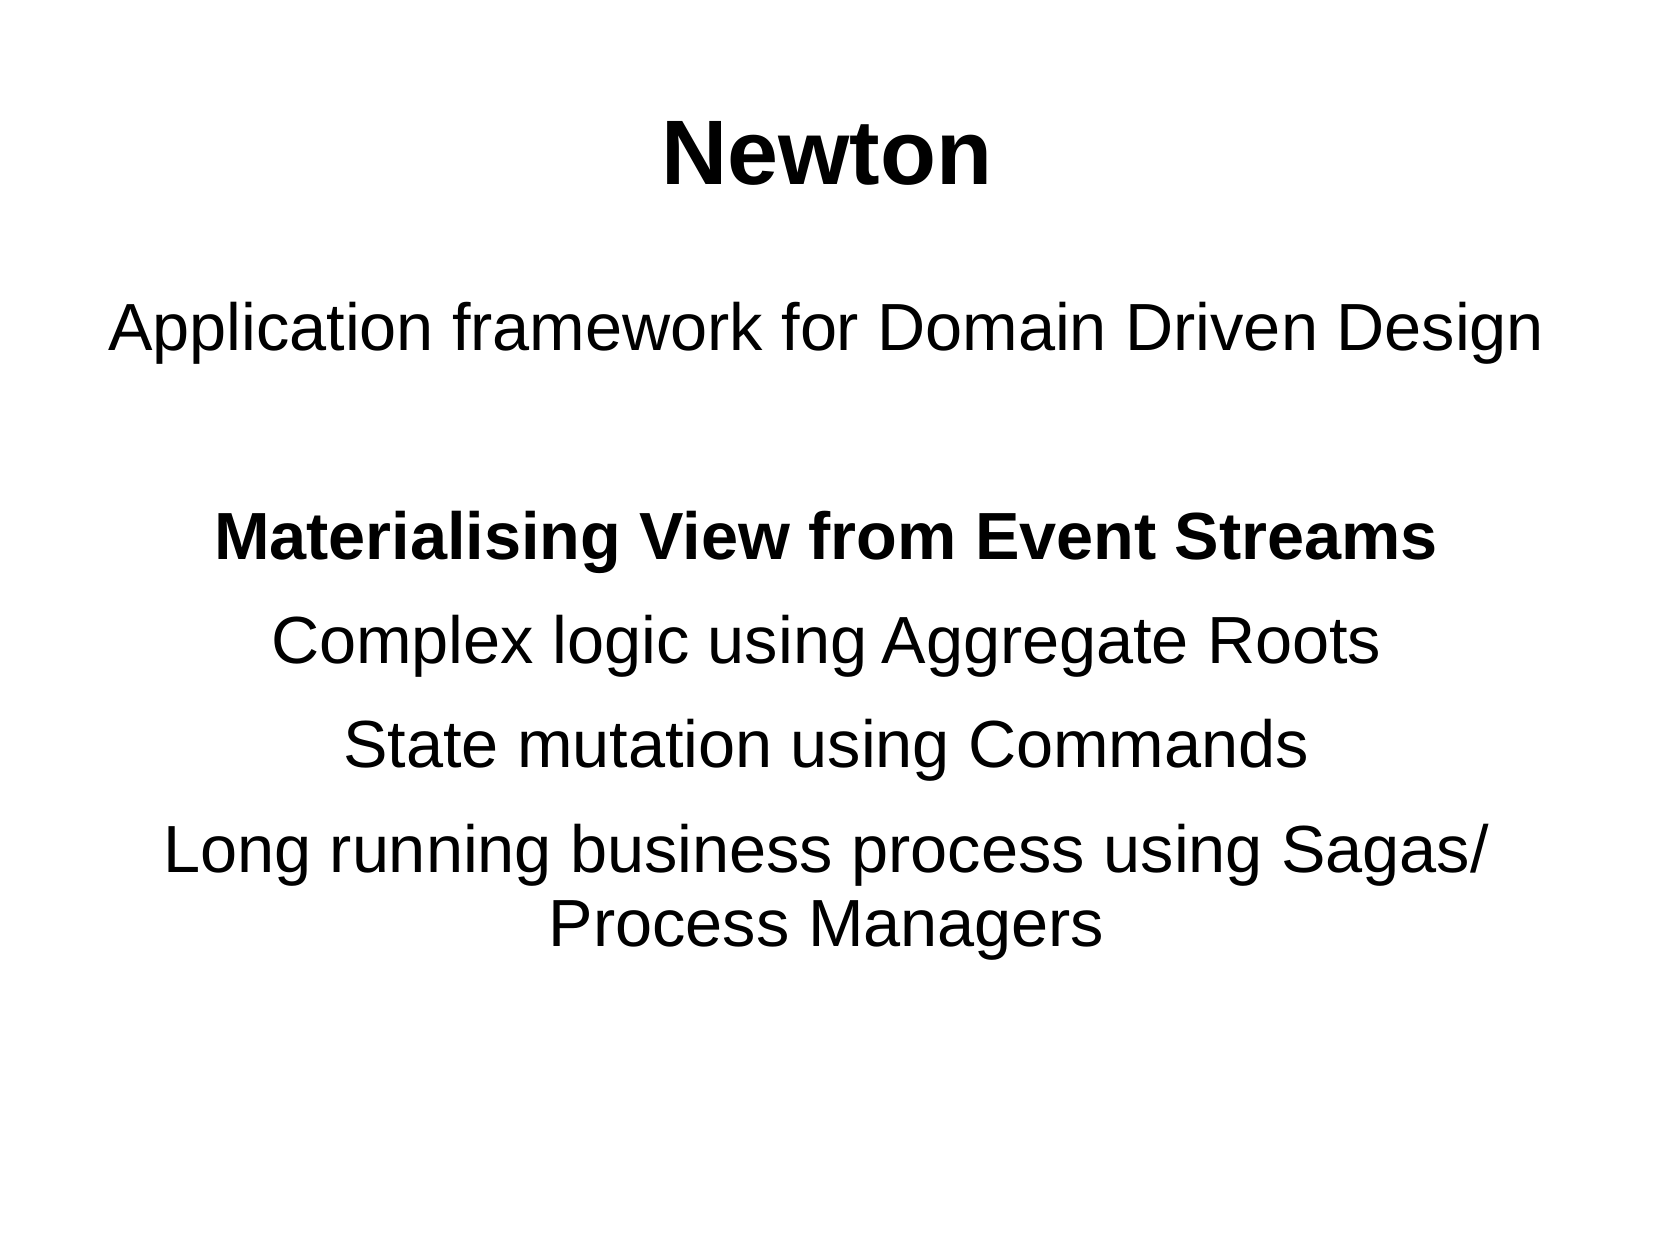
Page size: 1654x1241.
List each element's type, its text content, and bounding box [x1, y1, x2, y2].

title Newton [82, 49, 1571, 257]
list Application framework for Domain Driven Design Materialising View from Event Streams Complex logic using Aggregate Roots State mutation using Commands Long running business process using Sagas/ Process Managers [82, 290, 1571, 1066]
